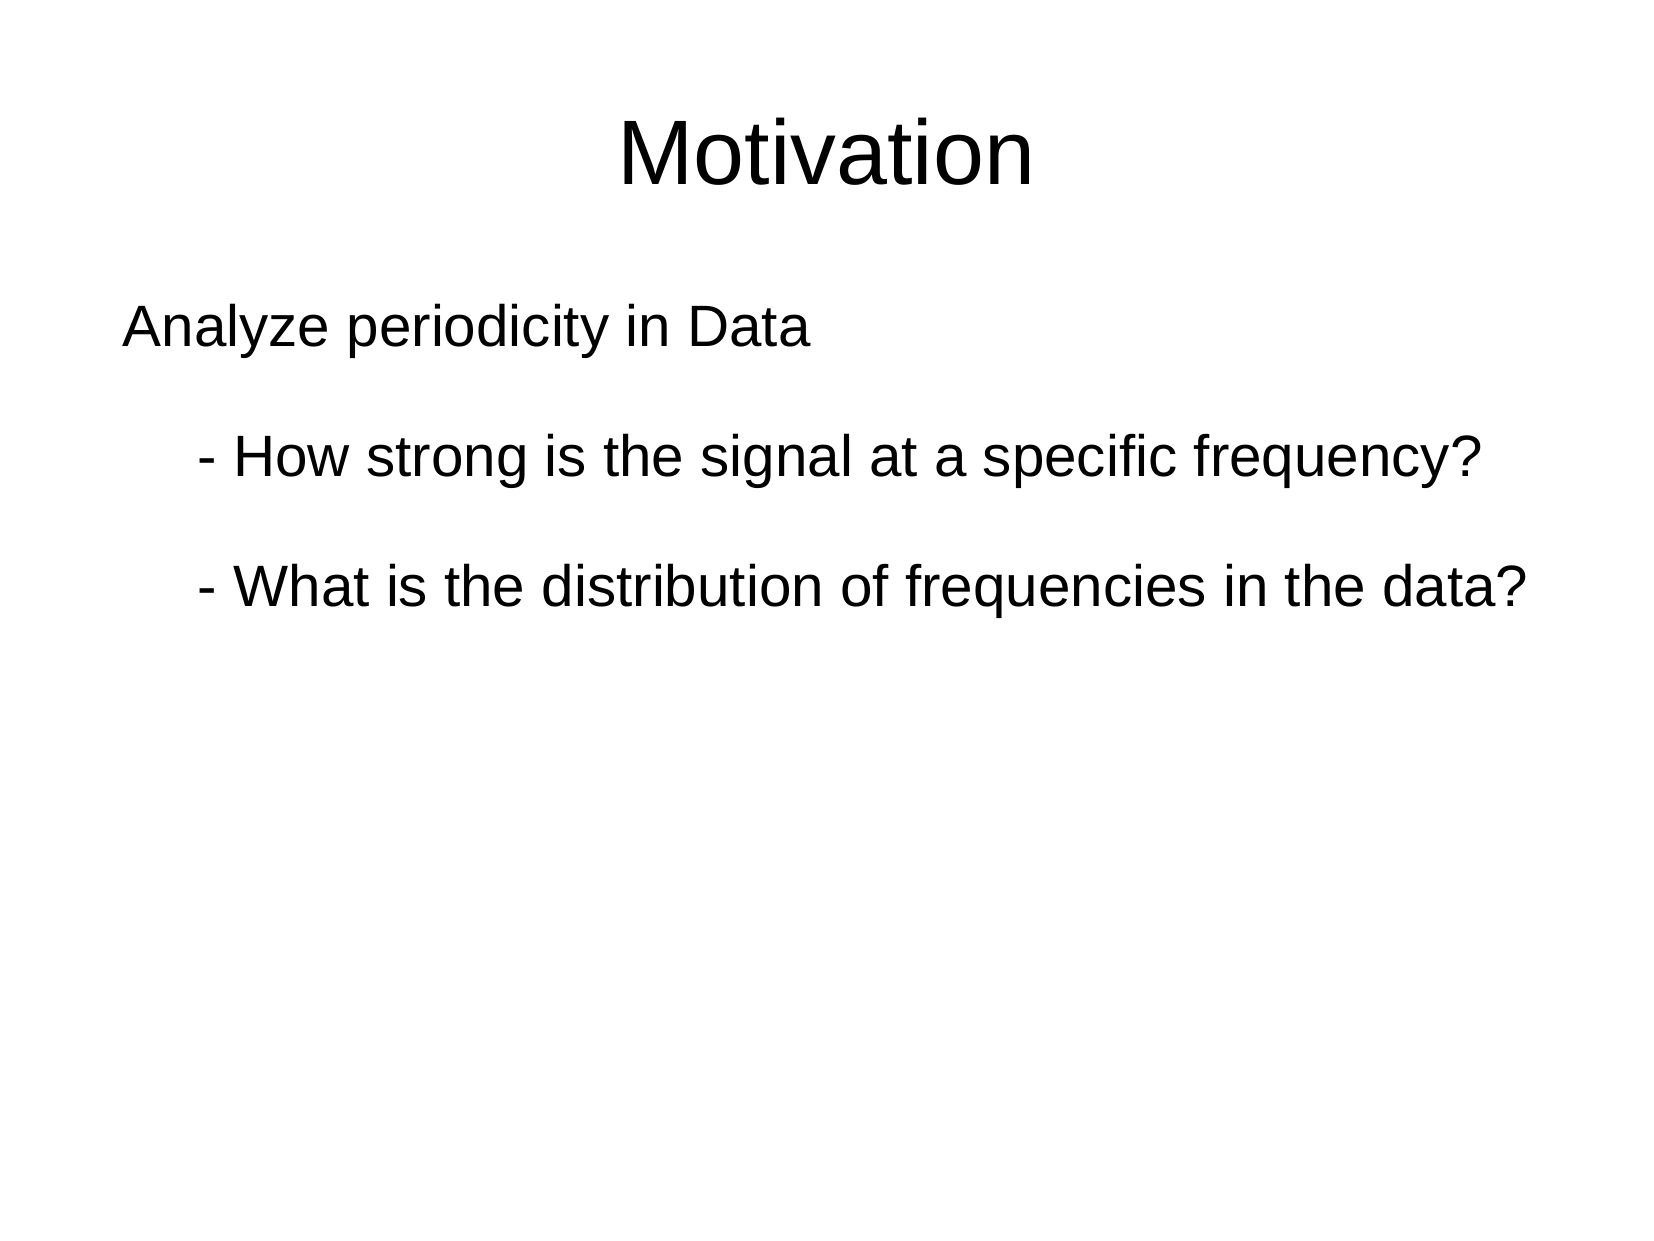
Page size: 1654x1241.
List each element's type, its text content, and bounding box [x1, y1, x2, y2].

title Motivation [82, 49, 1571, 257]
text_box Analyze periodicity in Data - How strong is the signal at a specific frequency? - What is the distribution of frequencies in the data? [108, 286, 1549, 759]
